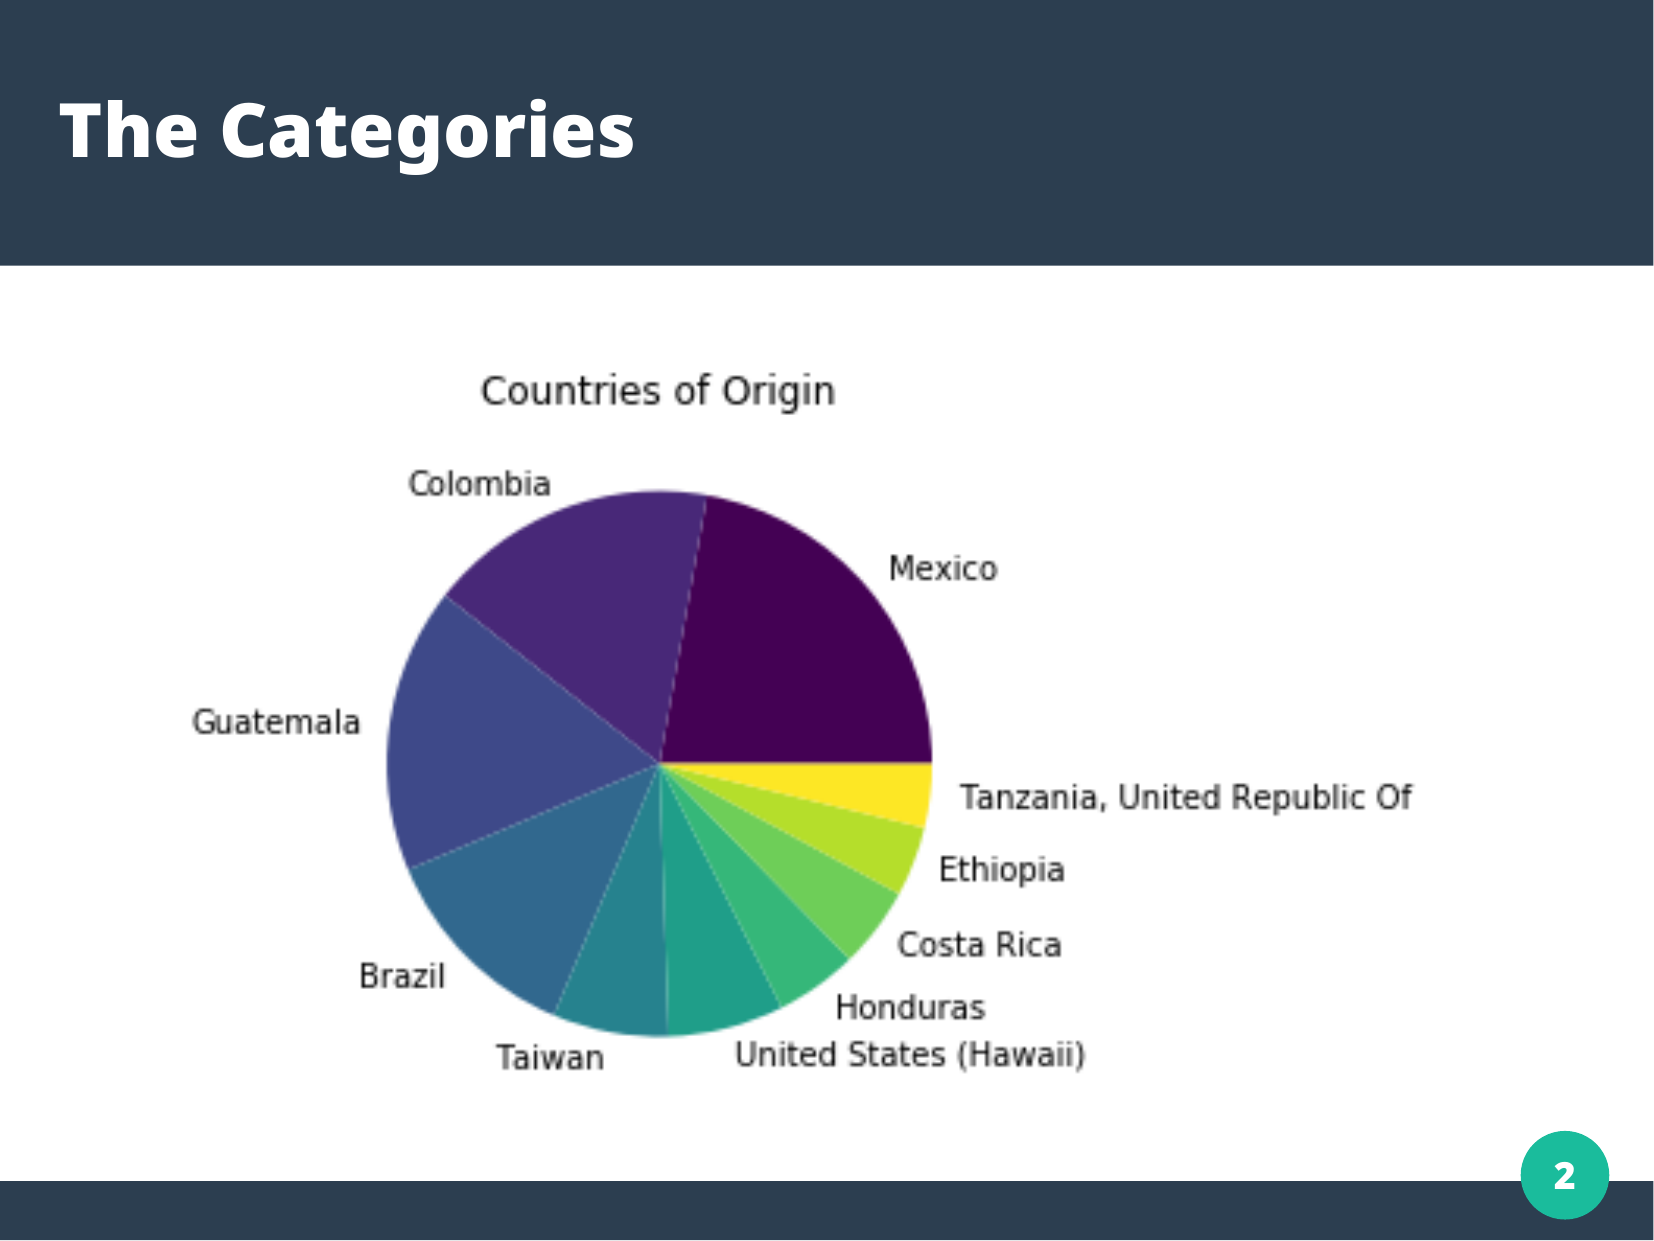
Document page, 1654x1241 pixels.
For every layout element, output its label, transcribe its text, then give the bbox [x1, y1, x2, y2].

picture [184, 324, 1469, 1152]
title The Categories [59, 49, 1595, 207]
